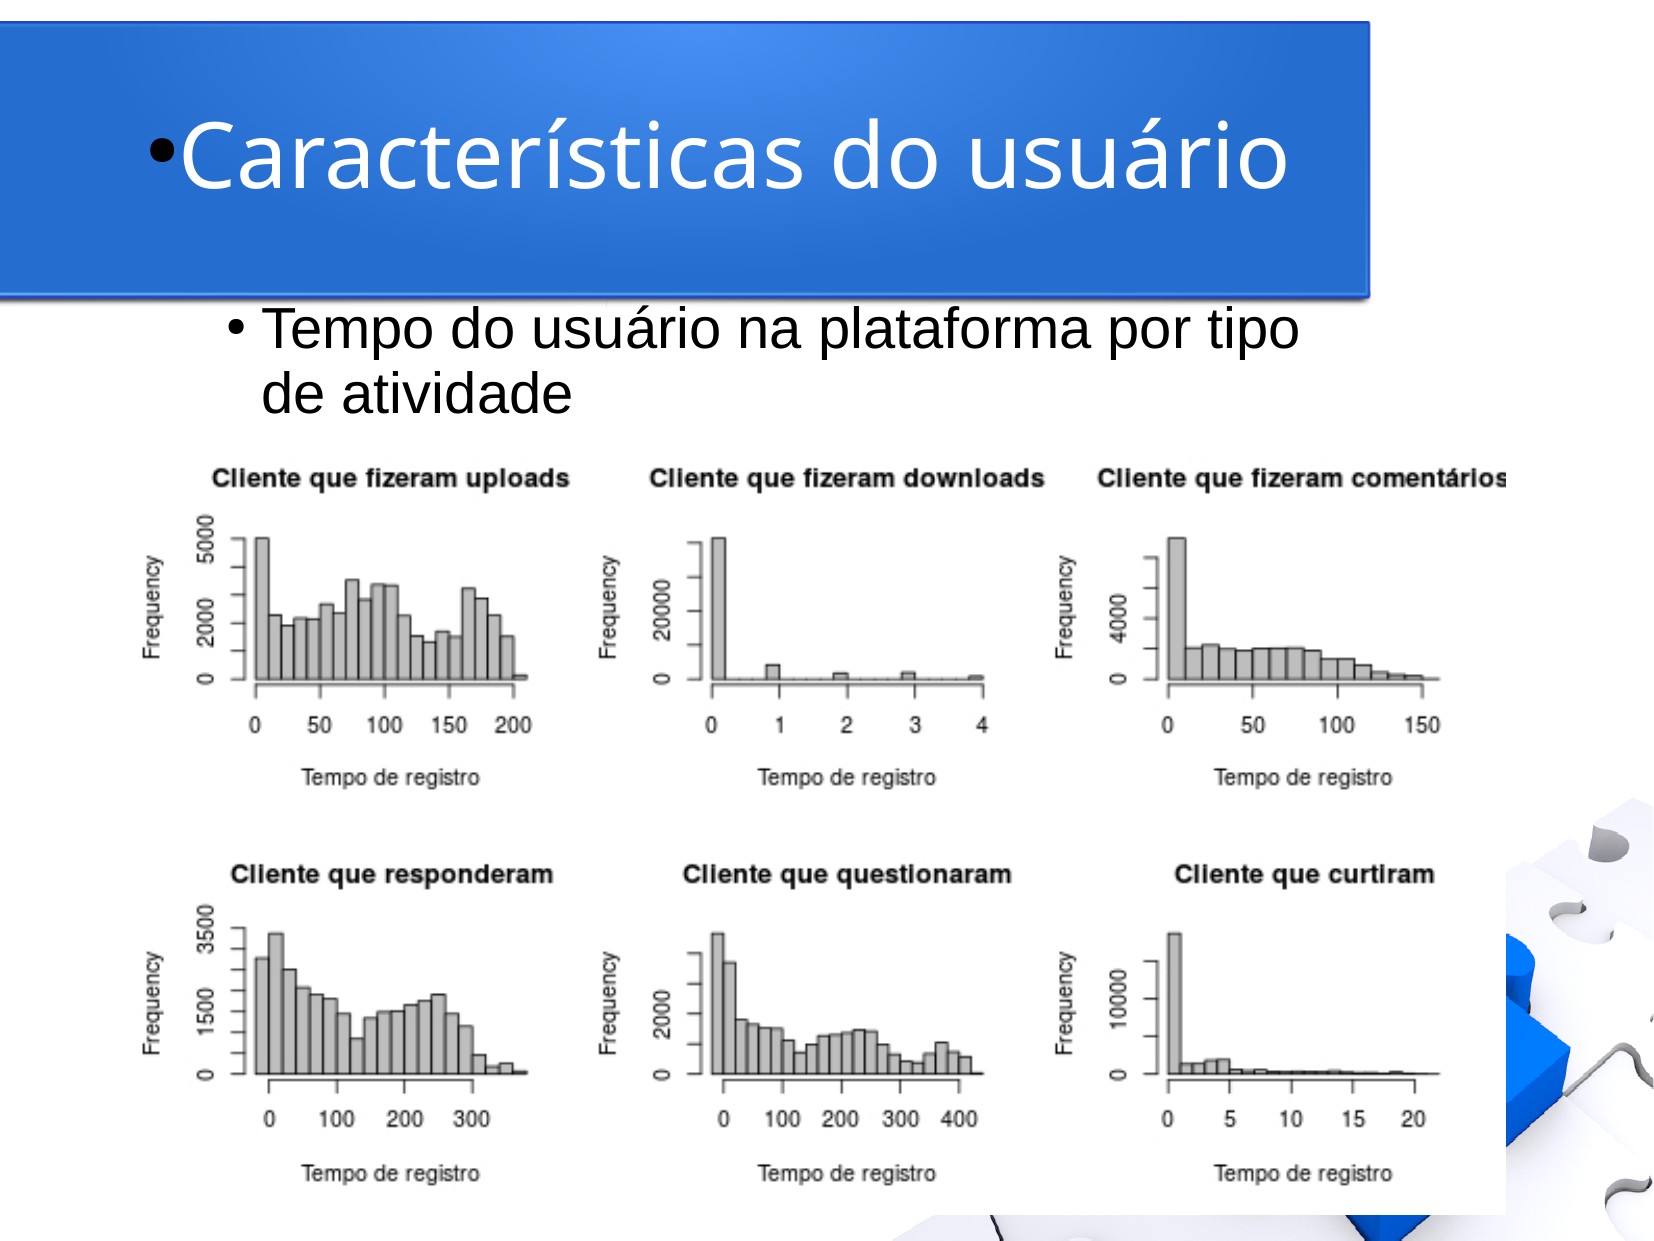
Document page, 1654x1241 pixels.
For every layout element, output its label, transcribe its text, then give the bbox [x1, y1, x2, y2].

picture [0, 21, 1375, 307]
picture [137, 425, 1654, 1241]
text_box Tempo do usuário na plataforma por tipo de atividade [211, 288, 1371, 425]
title Características do usuário [82, 49, 1356, 257]
